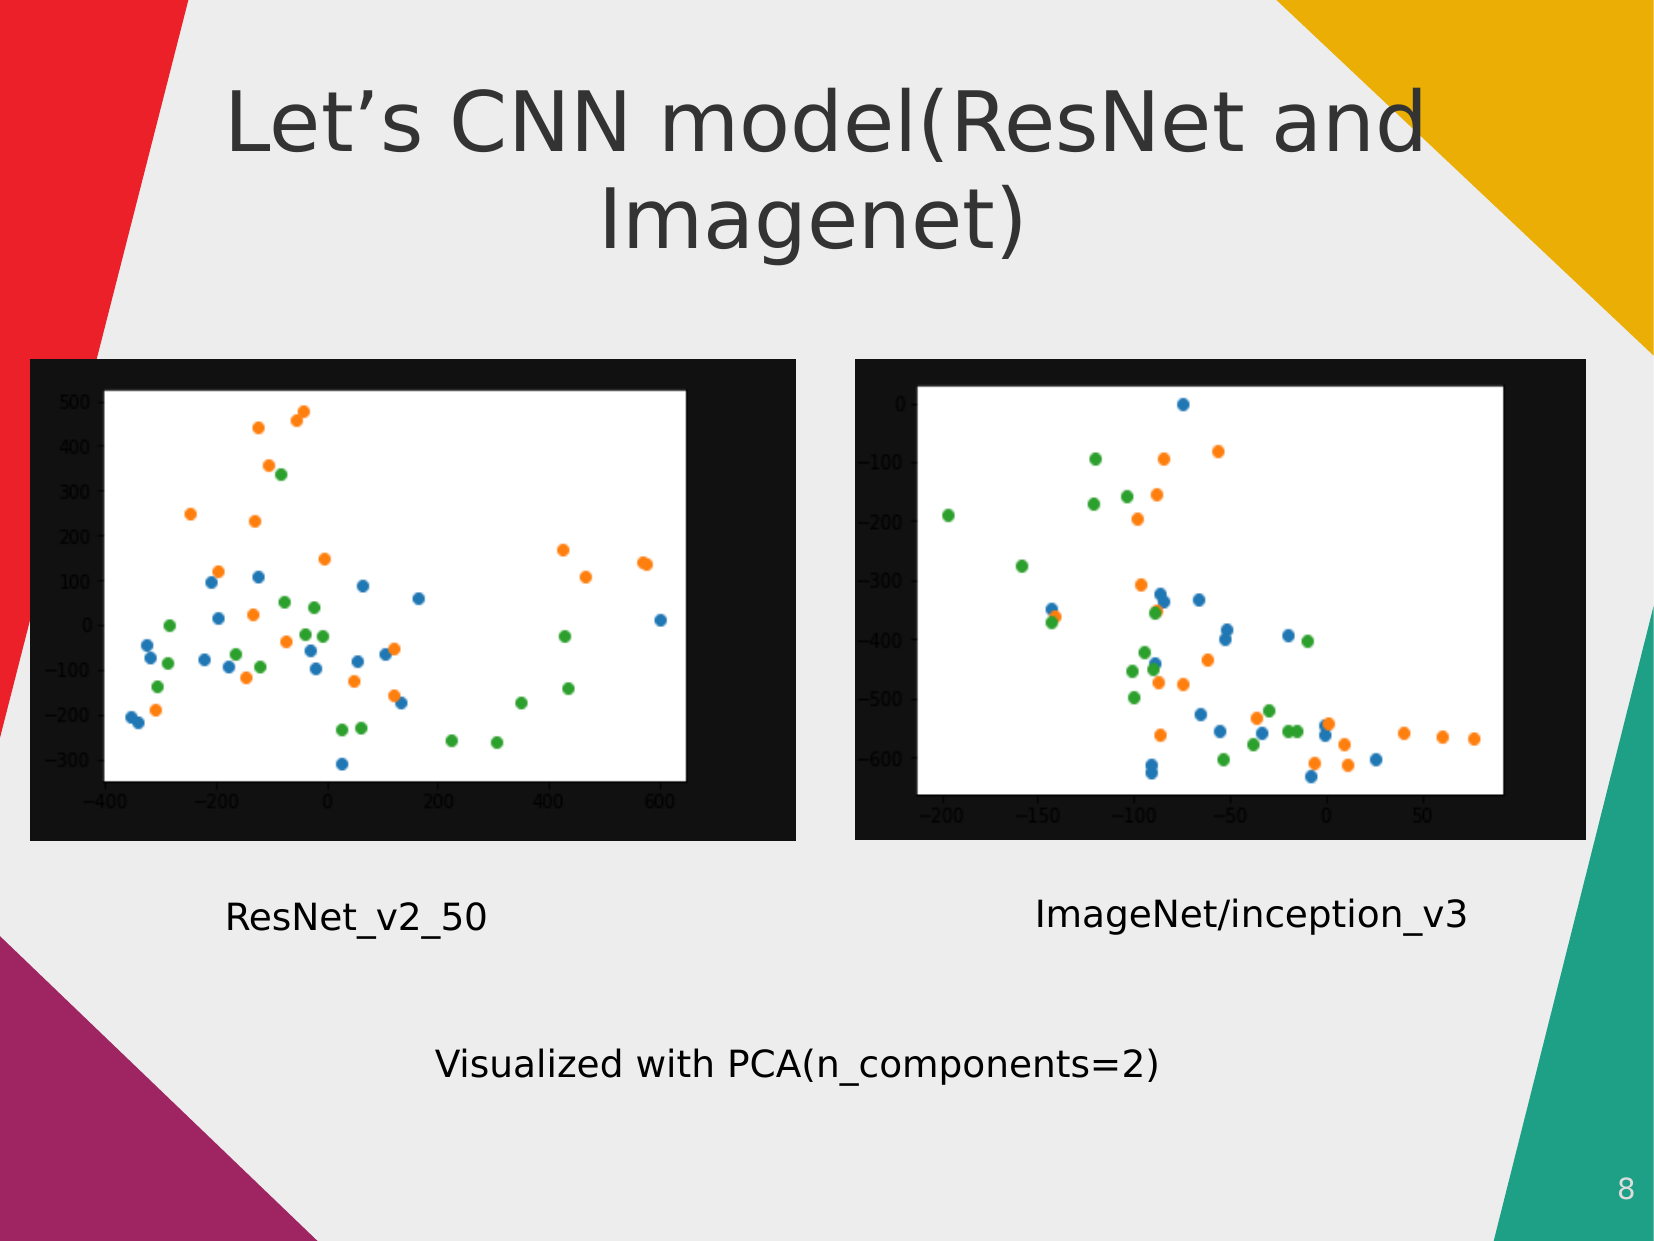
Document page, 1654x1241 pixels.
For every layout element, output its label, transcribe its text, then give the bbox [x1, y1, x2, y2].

title Let’s CNN model(ResNet and Imagenet) [114, 73, 1539, 271]
text_box ImageNet/inception_v3 [1020, 885, 1486, 944]
text_box ResNet_v2_50 [210, 888, 511, 991]
picture [855, 359, 1586, 841]
text_box Visualized with PCA(n_components=2) [420, 1035, 1186, 1094]
picture [30, 359, 796, 841]
